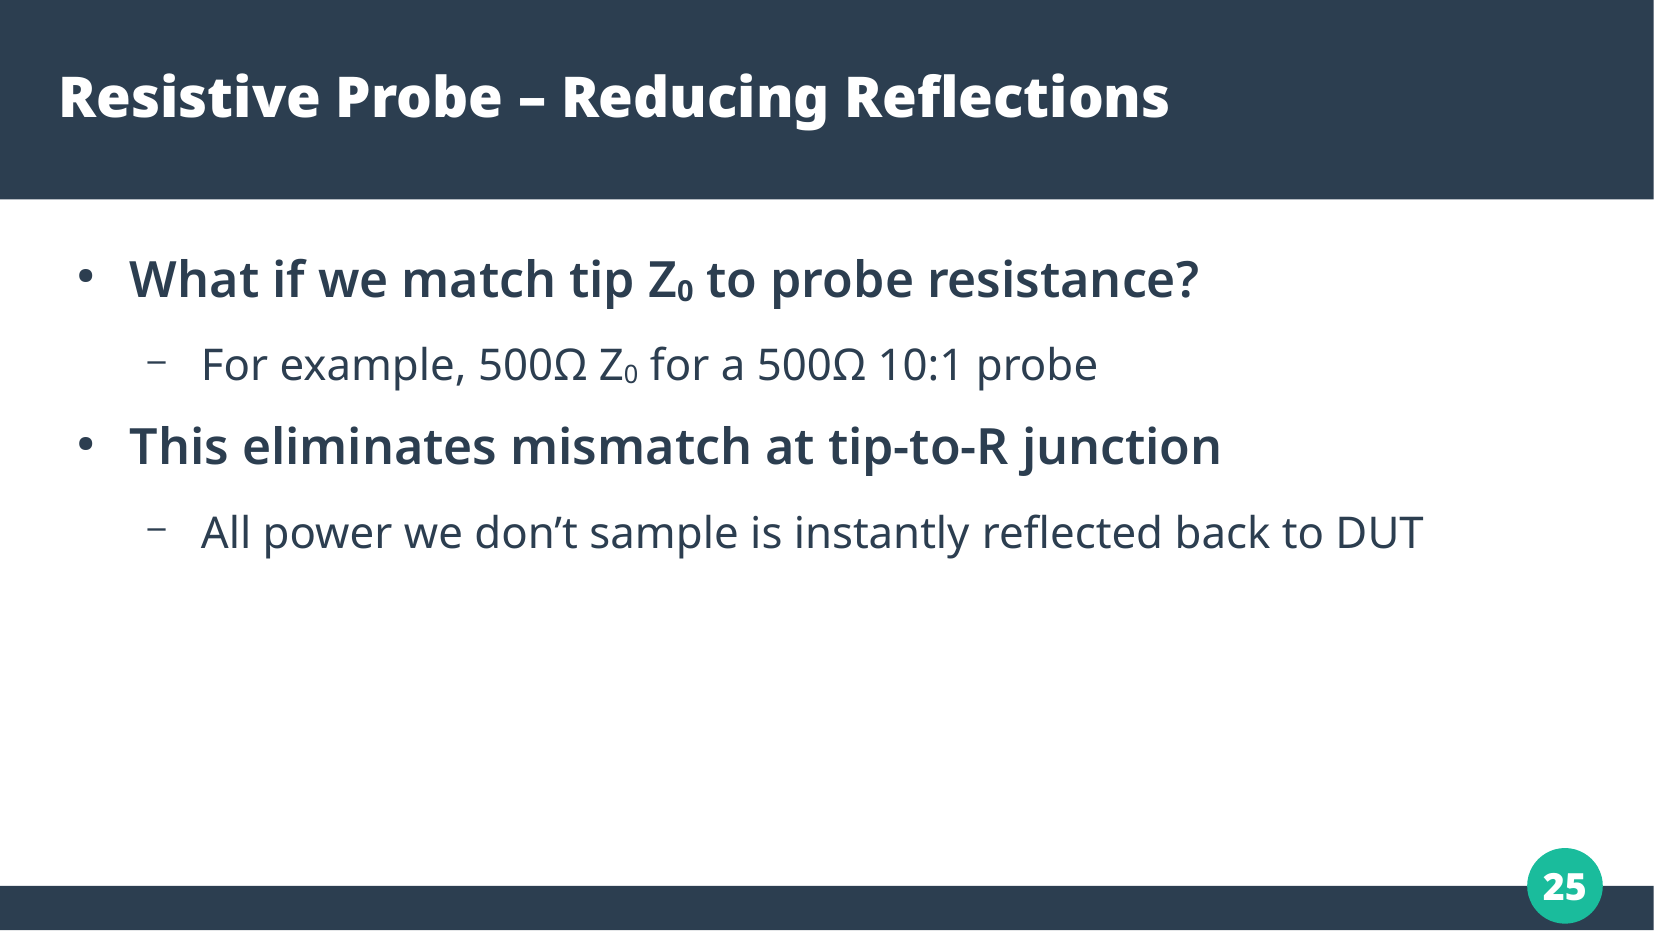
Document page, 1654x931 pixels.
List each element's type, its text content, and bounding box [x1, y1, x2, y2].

title Resistive Probe – Reducing Reflections [59, 37, 1595, 155]
list What if we match tip Z0 to probe resistance? For example, 500Ω Z0 for a 500Ω 10:1 probe This eliminates mismatch at tip-to-R junction All power we don’t sample is instantly reflected back to DUT [59, 243, 1595, 864]
